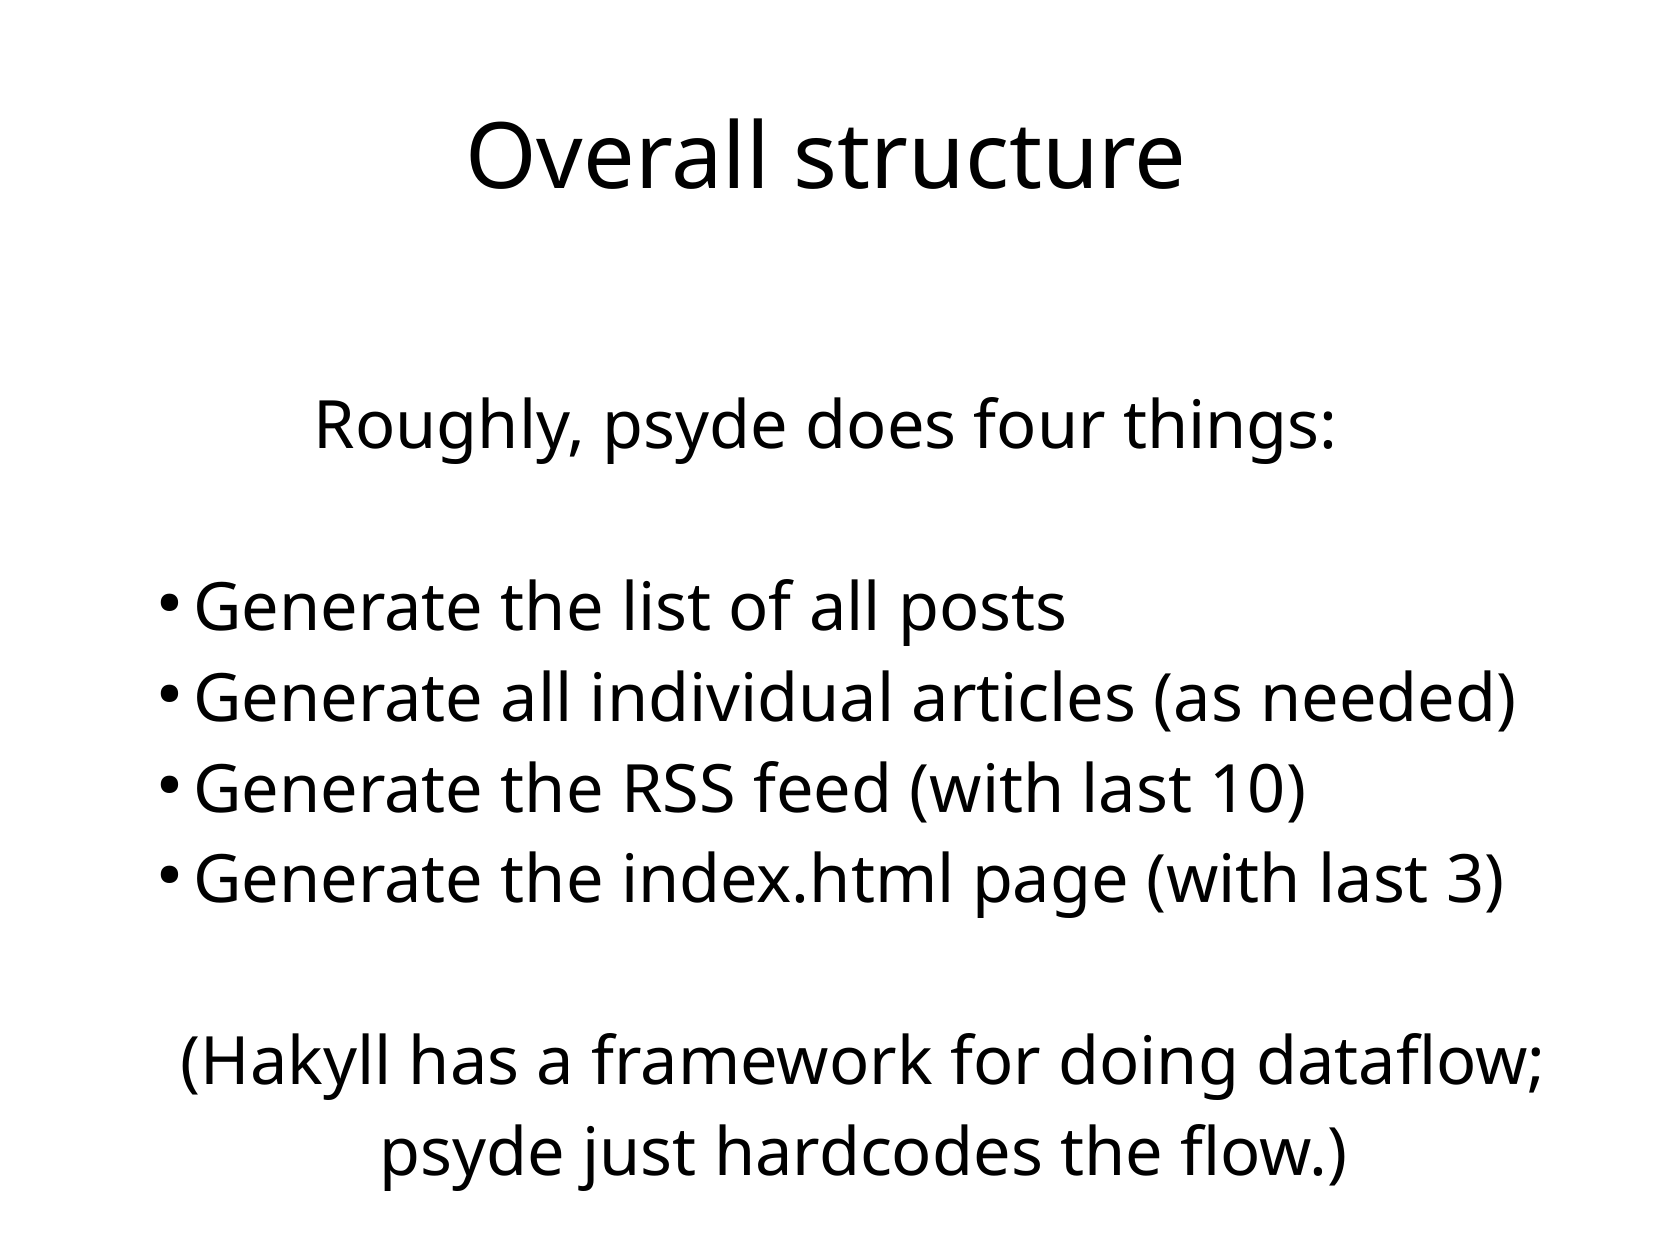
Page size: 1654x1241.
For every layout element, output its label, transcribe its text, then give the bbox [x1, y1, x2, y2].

title Overall structure [82, 49, 1571, 199]
subtitle Roughly, psyde does four things: Generate the list of all posts Generate all individual articles (as needed) Generate the RSS feed (with last 10) Generate the index.html page (with last 3) (Hakyll has a framework for doing dataflow; psyde just hardcodes the flow.) [82, 199, 1571, 1101]
